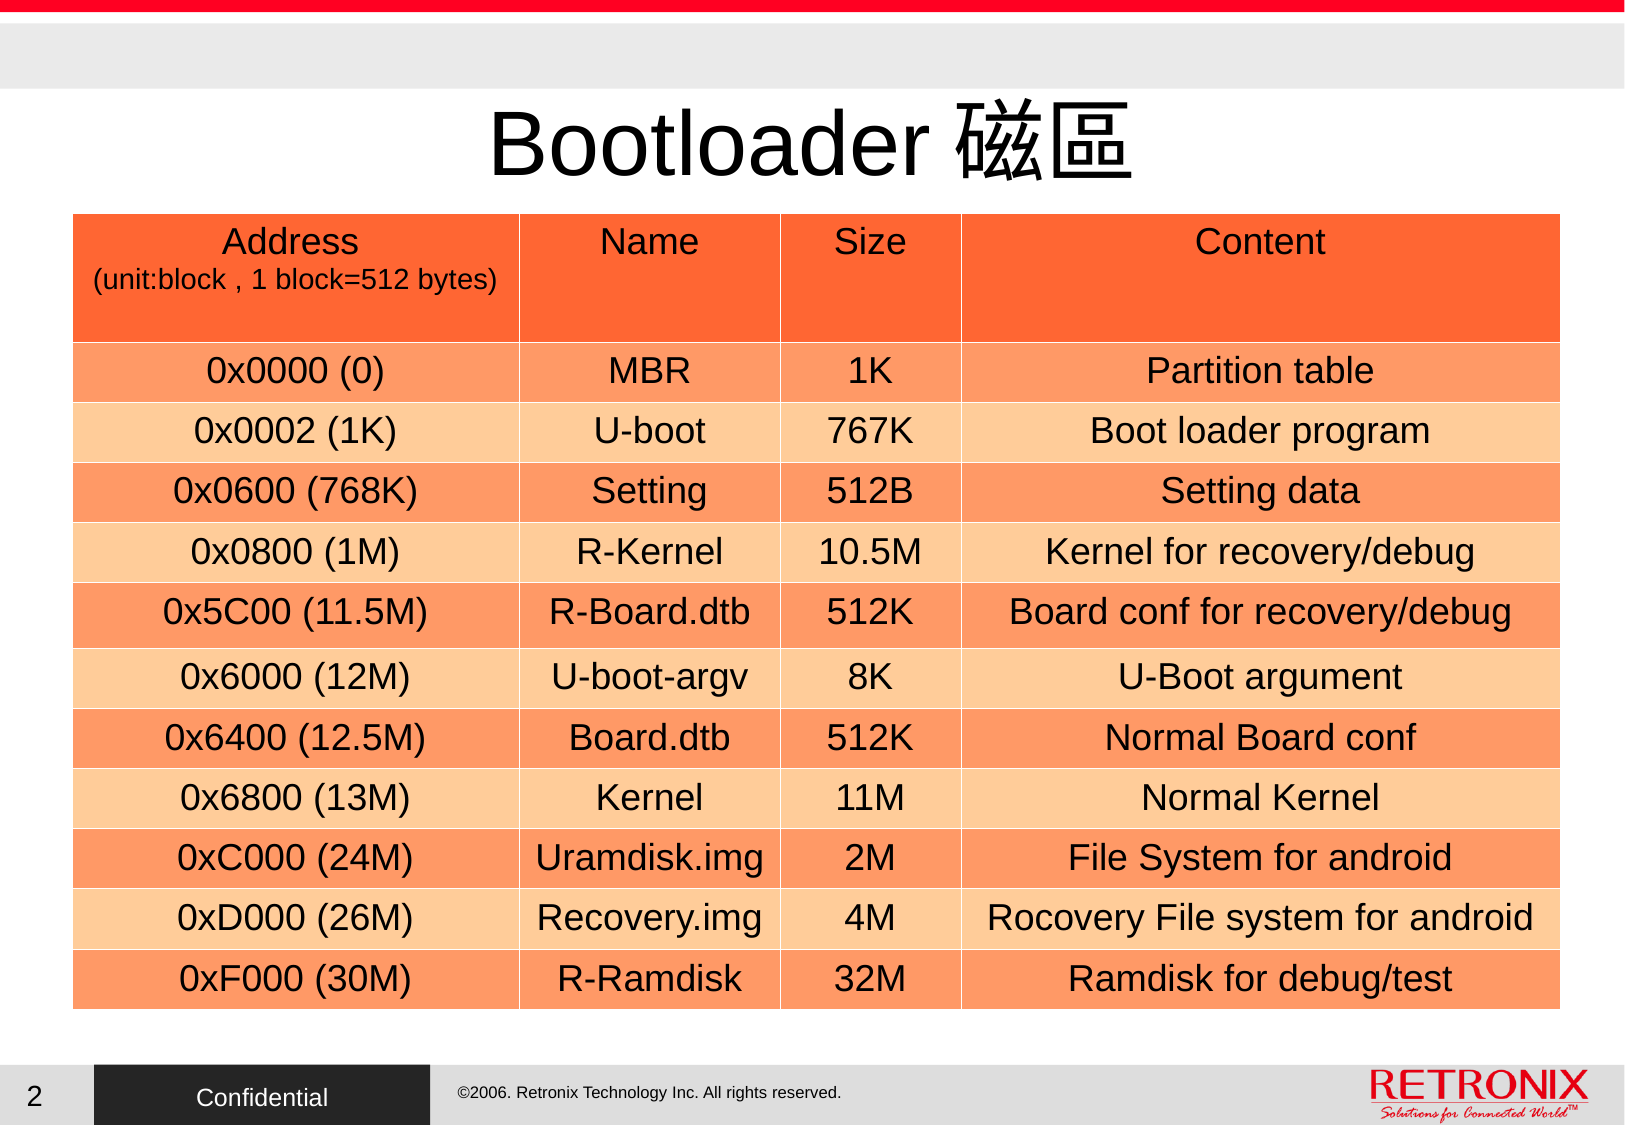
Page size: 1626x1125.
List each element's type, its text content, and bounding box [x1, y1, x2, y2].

table_cell 4M [781, 889, 961, 949]
table_cell Setting [520, 463, 780, 522]
table_cell Board conf for recovery/debug [962, 583, 1560, 648]
text_box <number> [11, 1070, 100, 1116]
table_cell Partition table [962, 343, 1560, 402]
table_cell U-Boot argument [962, 649, 1560, 708]
table_cell R-Ramdisk [520, 950, 780, 1009]
table_cell File System for android [962, 829, 1560, 888]
table_cell 0x0002 (1K) [73, 403, 519, 462]
table_cell U-boot-argv [520, 649, 780, 708]
table_cell Kernel [520, 769, 780, 828]
table_cell 767K [781, 403, 961, 462]
table_cell 1K [781, 343, 961, 402]
table_cell R-Kernel [520, 523, 780, 582]
table_cell Kernel for recovery/debug [962, 523, 1560, 582]
table_cell R-Board.dtb [520, 583, 780, 648]
table_cell 512K [781, 709, 961, 768]
table_cell 0xF000 (30M) [73, 950, 519, 1009]
table_header Content [962, 214, 1560, 342]
table_cell 0x0800 (1M) [73, 523, 519, 582]
table_cell 0xC000 (24M) [73, 829, 519, 888]
picture [1367, 1067, 1592, 1125]
table_cell Normal Board conf [962, 709, 1560, 768]
table_cell 2M [781, 829, 961, 888]
table_cell MBR [520, 343, 780, 402]
text_box Bootloader磁區 [81, 44, 1544, 213]
table_header Address (unit:block , 1 block=512 bytes) [73, 214, 519, 342]
table_cell 0x6800 (13M) [73, 769, 519, 828]
table_cell 0x0000 (0) [73, 343, 519, 402]
table_cell Uramdisk.img [520, 829, 780, 888]
table_cell Board.dtb [520, 709, 780, 768]
table_cell 0x0600 (768K) [73, 463, 519, 522]
table_cell 10.5M [781, 523, 961, 582]
table_header Name [520, 214, 780, 342]
table_cell 512B [781, 463, 961, 522]
table_cell Normal Kernel [962, 769, 1560, 828]
table_cell Rocovery File system for android [962, 889, 1560, 949]
table_cell 0x6000 (12M) [73, 649, 519, 708]
table_cell 0x5C00 (11.5M) [73, 583, 519, 648]
table_cell 11M [781, 769, 961, 828]
table_header Size [781, 214, 961, 342]
table_cell 512K [781, 583, 961, 648]
table_cell 0xD000 (26M) [73, 889, 519, 949]
table_cell 32M [781, 950, 961, 1009]
table_cell 8K [781, 649, 961, 708]
table_cell Recovery.img [520, 889, 780, 949]
table_cell U-boot [520, 403, 780, 462]
table_cell Boot loader program [962, 403, 1560, 462]
table_cell 0x6400 (12.5M) [73, 709, 519, 768]
table_cell Setting data [962, 463, 1560, 522]
table_cell Ramdisk for debug/test [962, 950, 1560, 1009]
